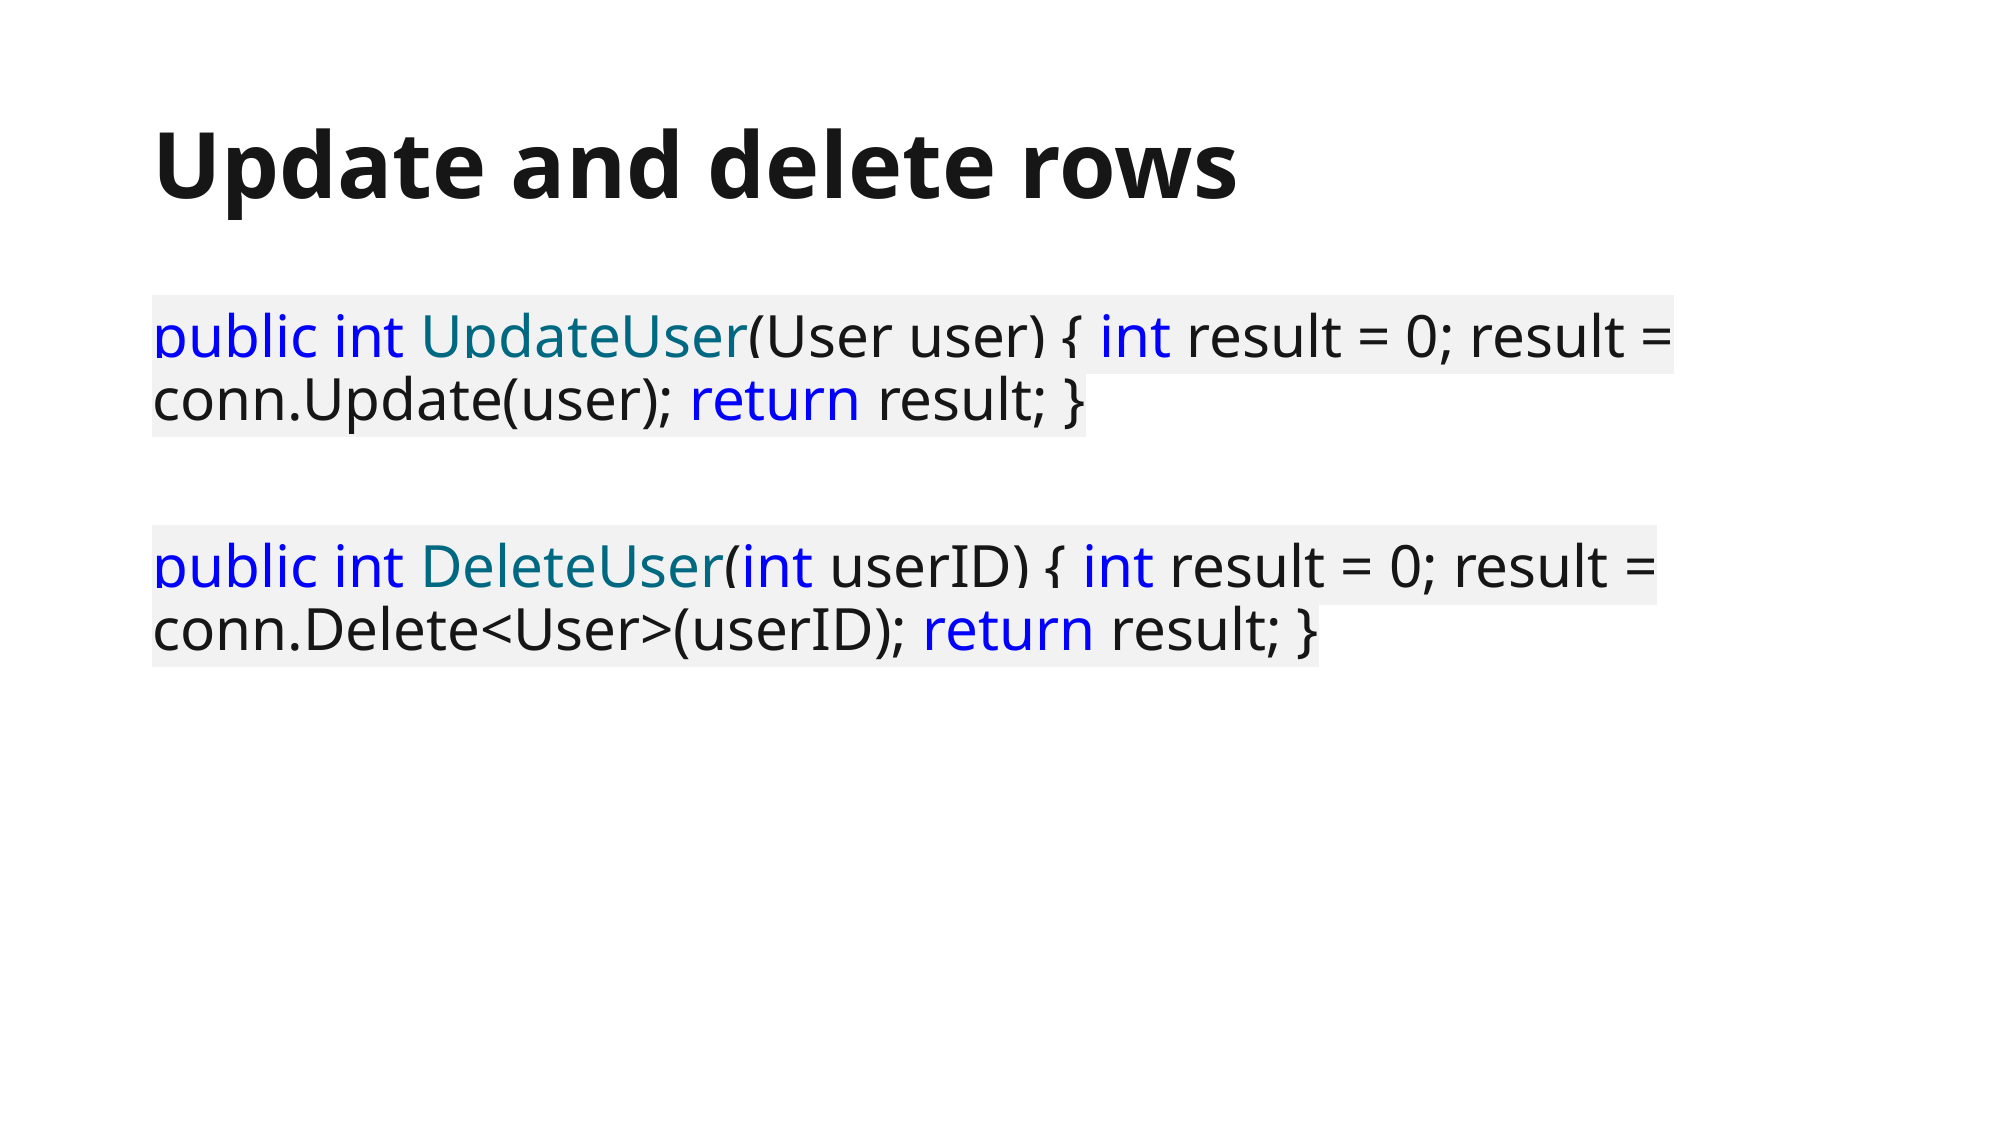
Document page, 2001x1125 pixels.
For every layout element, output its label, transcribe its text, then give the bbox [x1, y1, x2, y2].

list public int UpdateUser(User user) { int result = 0; result = conn.Update(user); return result; } public int DeleteUser(int userID) { int result = 0; result = conn.Delete<User>(userID); return result; } [137, 299, 1863, 1014]
title Update and delete rows [137, 59, 1863, 278]
